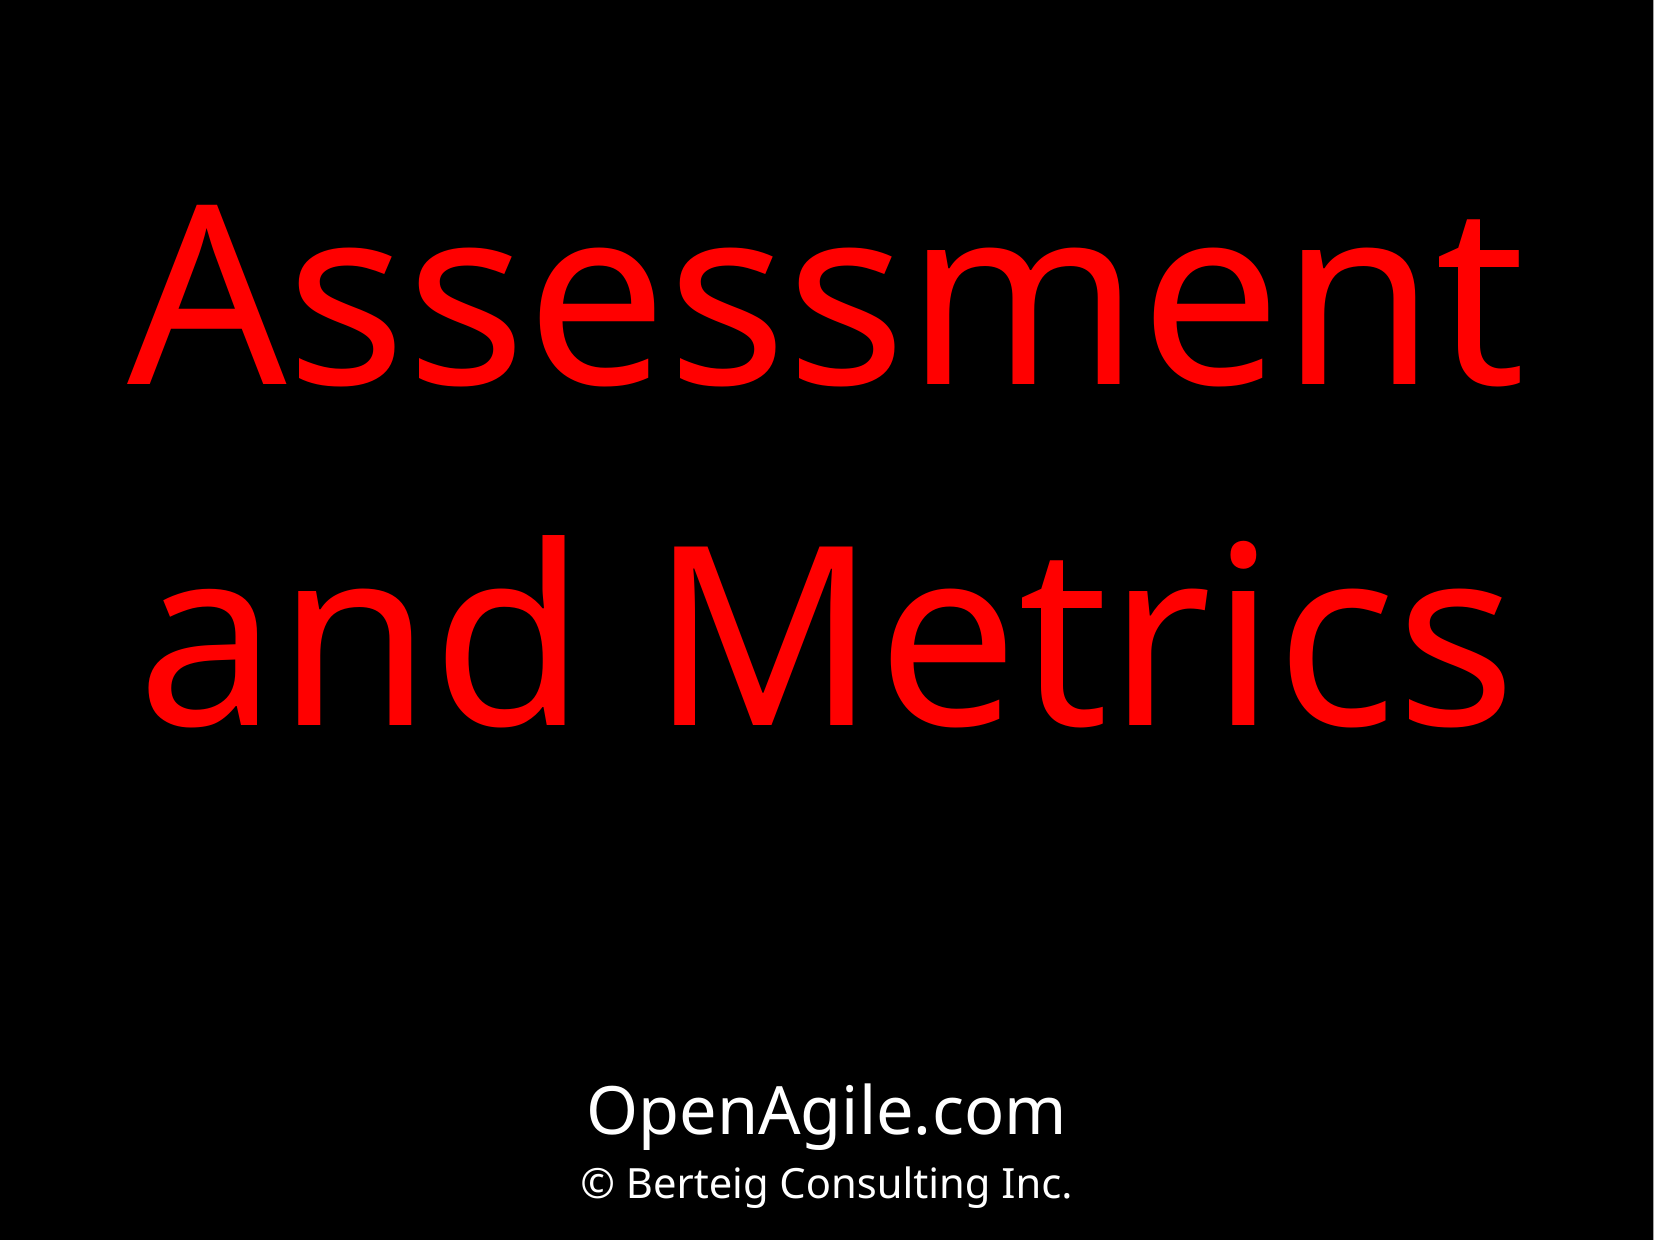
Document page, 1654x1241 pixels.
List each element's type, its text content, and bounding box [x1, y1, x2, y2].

title Assessment and Metrics [59, 36, 1595, 879]
